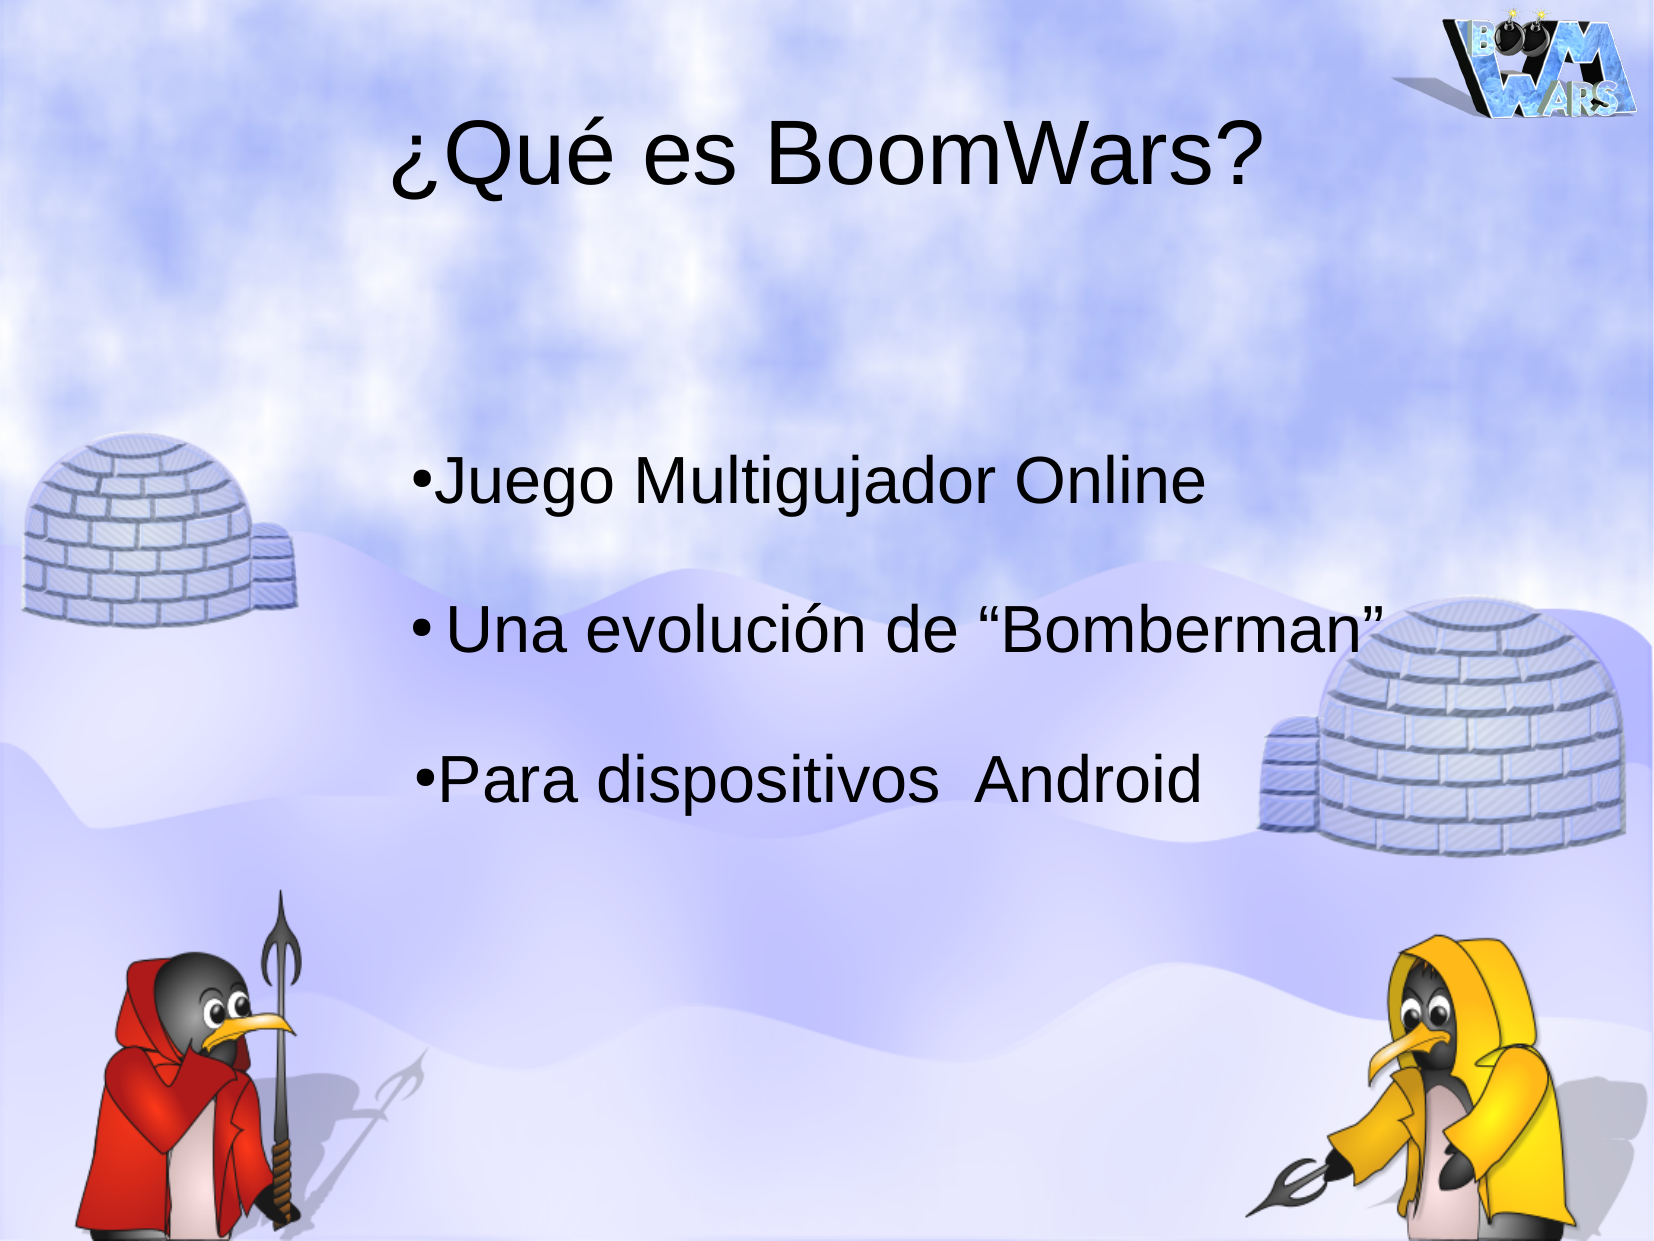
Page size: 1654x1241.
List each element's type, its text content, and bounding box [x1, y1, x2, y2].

picture [0, 0, 1654, 1241]
title ¿Qué es BoomWars? [82, 49, 1571, 257]
subtitle Juego Multigujador Online Una evolución de “Bomberman” Para dispositivos Android [65, 295, 1554, 1114]
